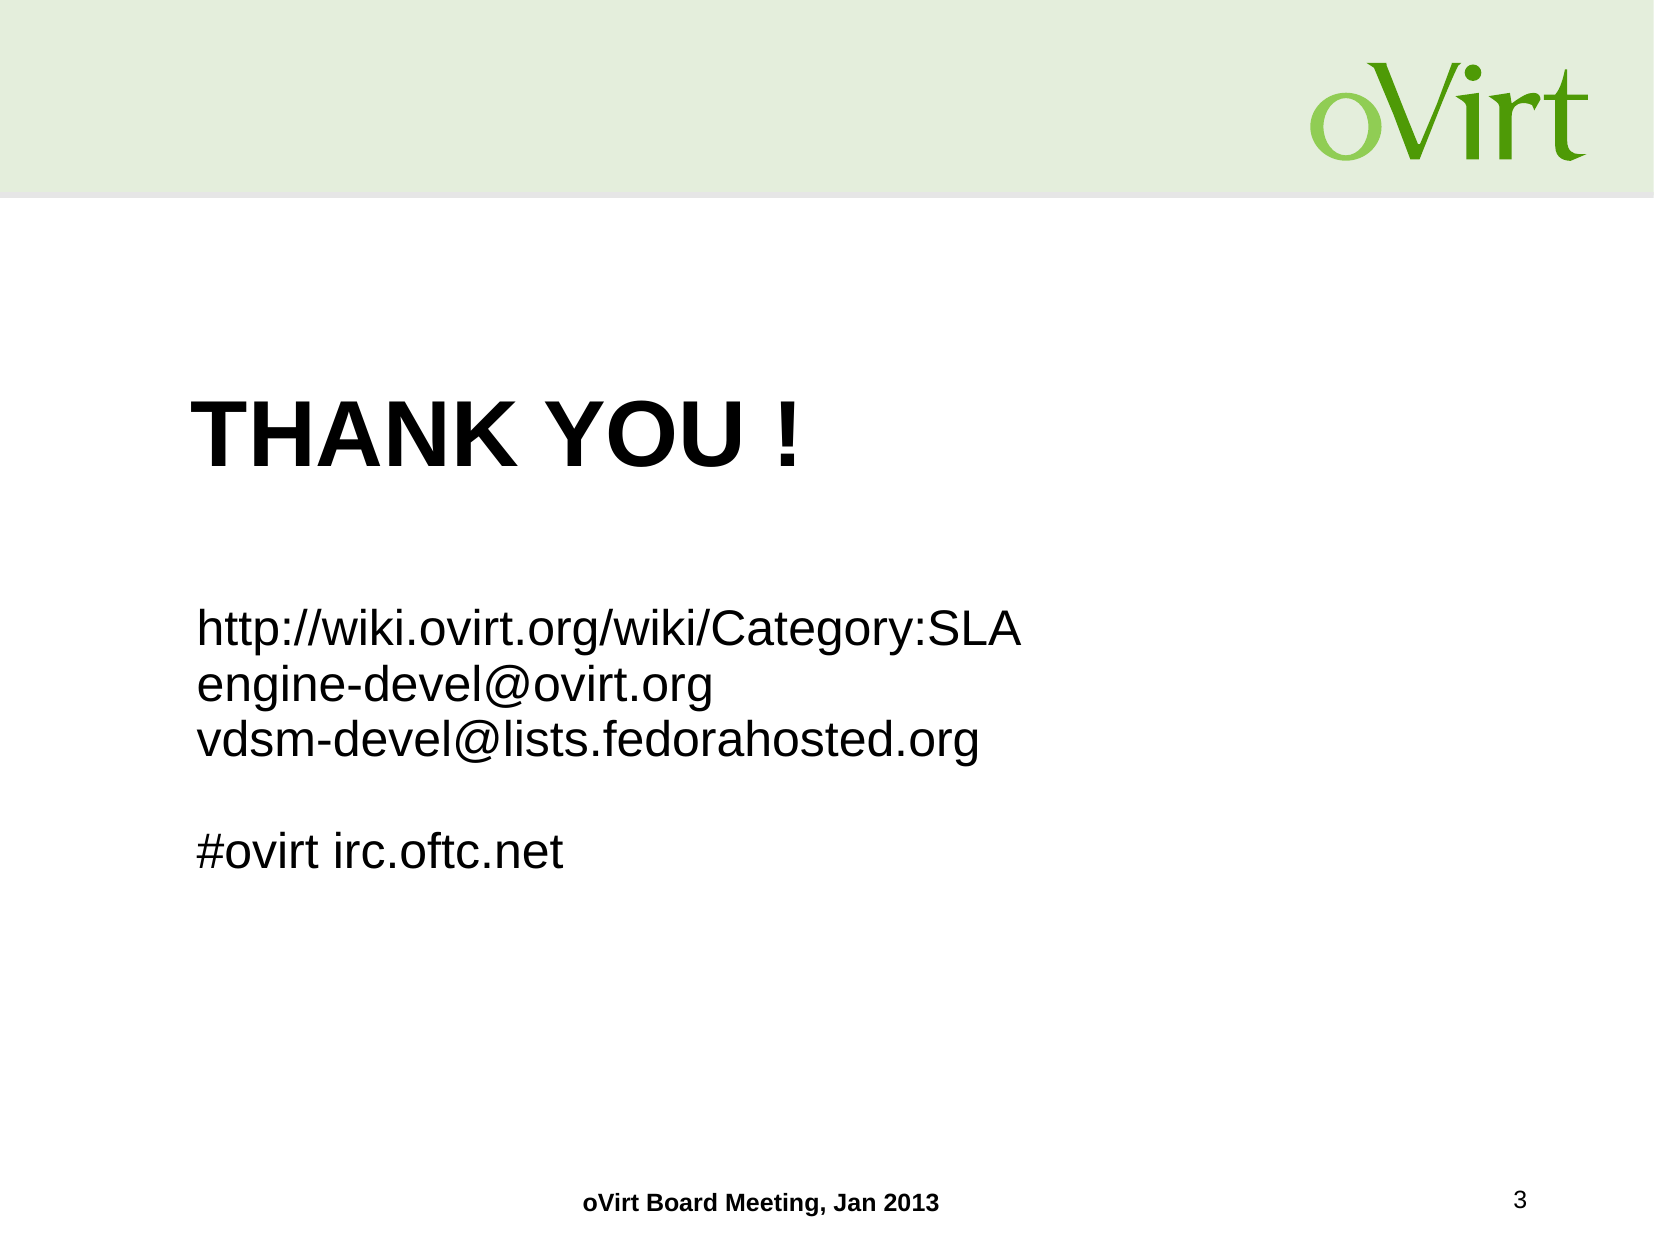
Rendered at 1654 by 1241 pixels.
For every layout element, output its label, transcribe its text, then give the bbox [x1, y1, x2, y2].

text_box http://wiki.ovirt.org/wiki/Category:SLA engine-devel@ovirt.org vdsm-devel@lists.fedorahosted.org #ovirt irc.oftc.net [181, 592, 1555, 887]
text_box THANK YOU ! [175, 374, 1549, 510]
